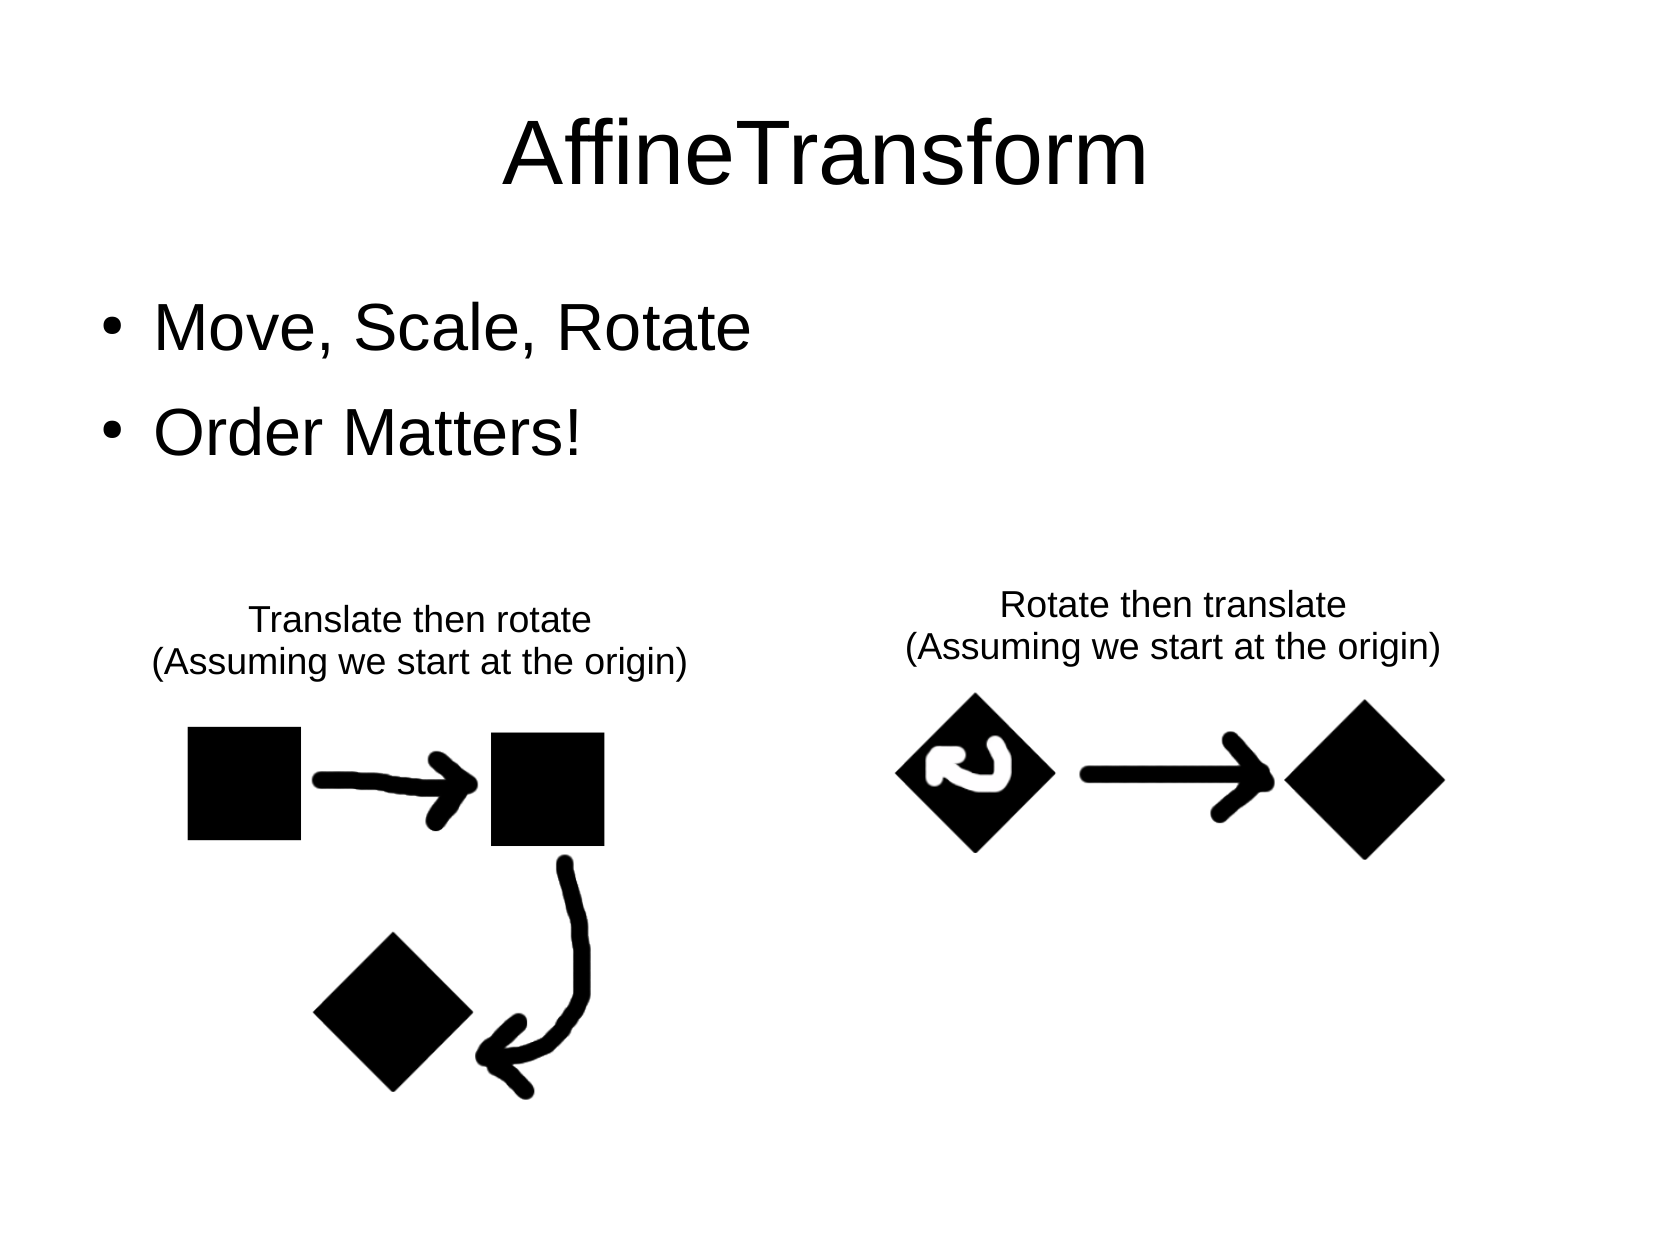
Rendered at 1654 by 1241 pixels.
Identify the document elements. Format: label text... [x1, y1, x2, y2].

title AffineTransform [82, 49, 1571, 257]
text_box Translate then rotate (Assuming we start at the origin) [120, 591, 721, 691]
picture [873, 676, 1456, 1112]
text_box Rotate then translate (Assuming we start at the origin) [873, 576, 1474, 676]
list Move, Scale, Rotate Order Matters! [82, 290, 1538, 481]
picture [150, 688, 732, 1126]
